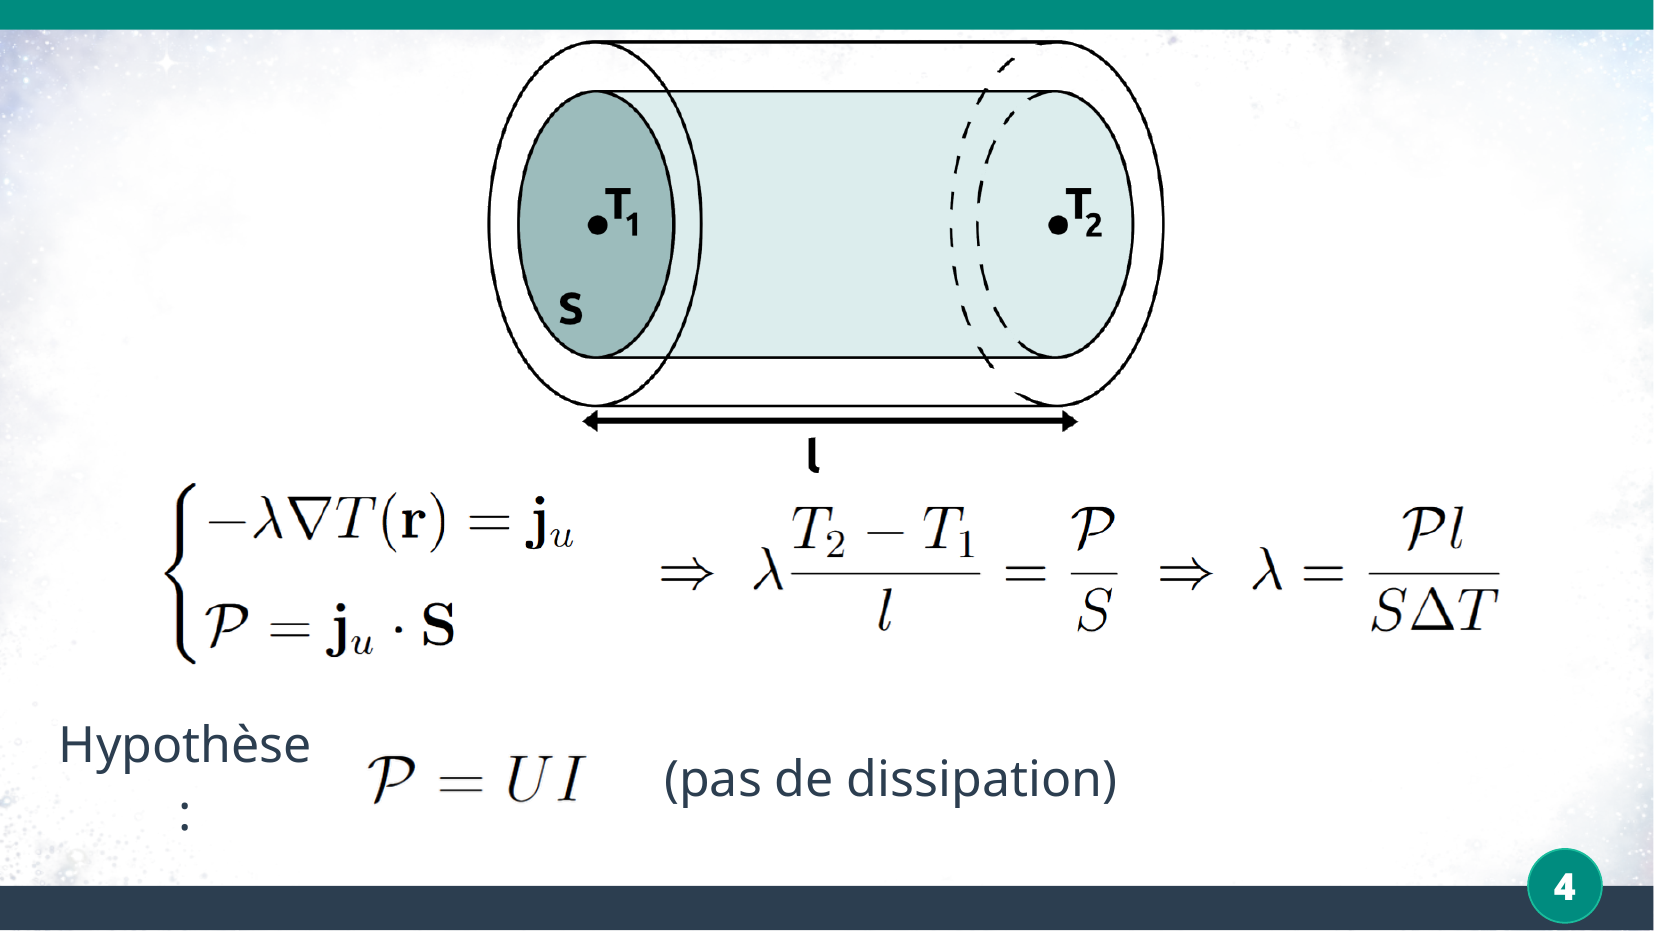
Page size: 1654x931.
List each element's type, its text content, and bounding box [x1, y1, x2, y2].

picture [0, 29, 1654, 885]
text_box Hypothèse : [44, 738, 339, 817]
text_box (pas de dissipation) [649, 738, 1097, 817]
